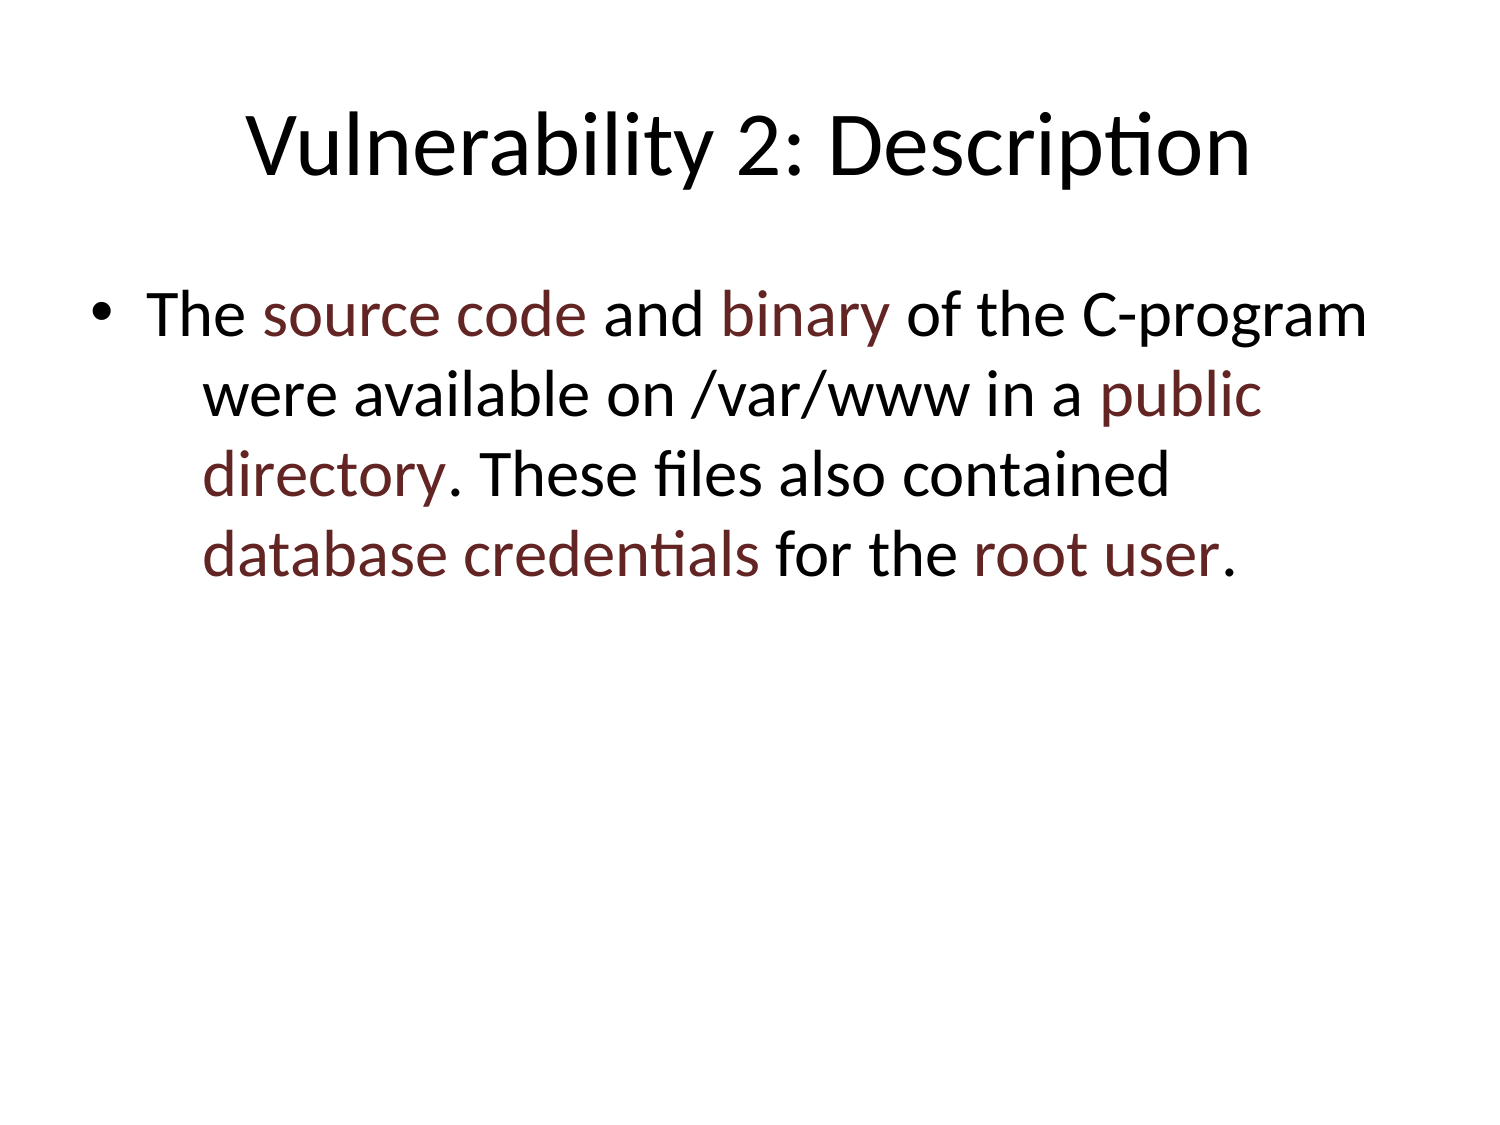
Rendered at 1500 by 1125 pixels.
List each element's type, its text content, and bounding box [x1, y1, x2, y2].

title Vulnerability 2: Description [75, 45, 1426, 233]
list The source code and binary of the C-program were available on /var/www in a public directory. These files also contained database credentials for the root user. [75, 262, 1426, 1005]
